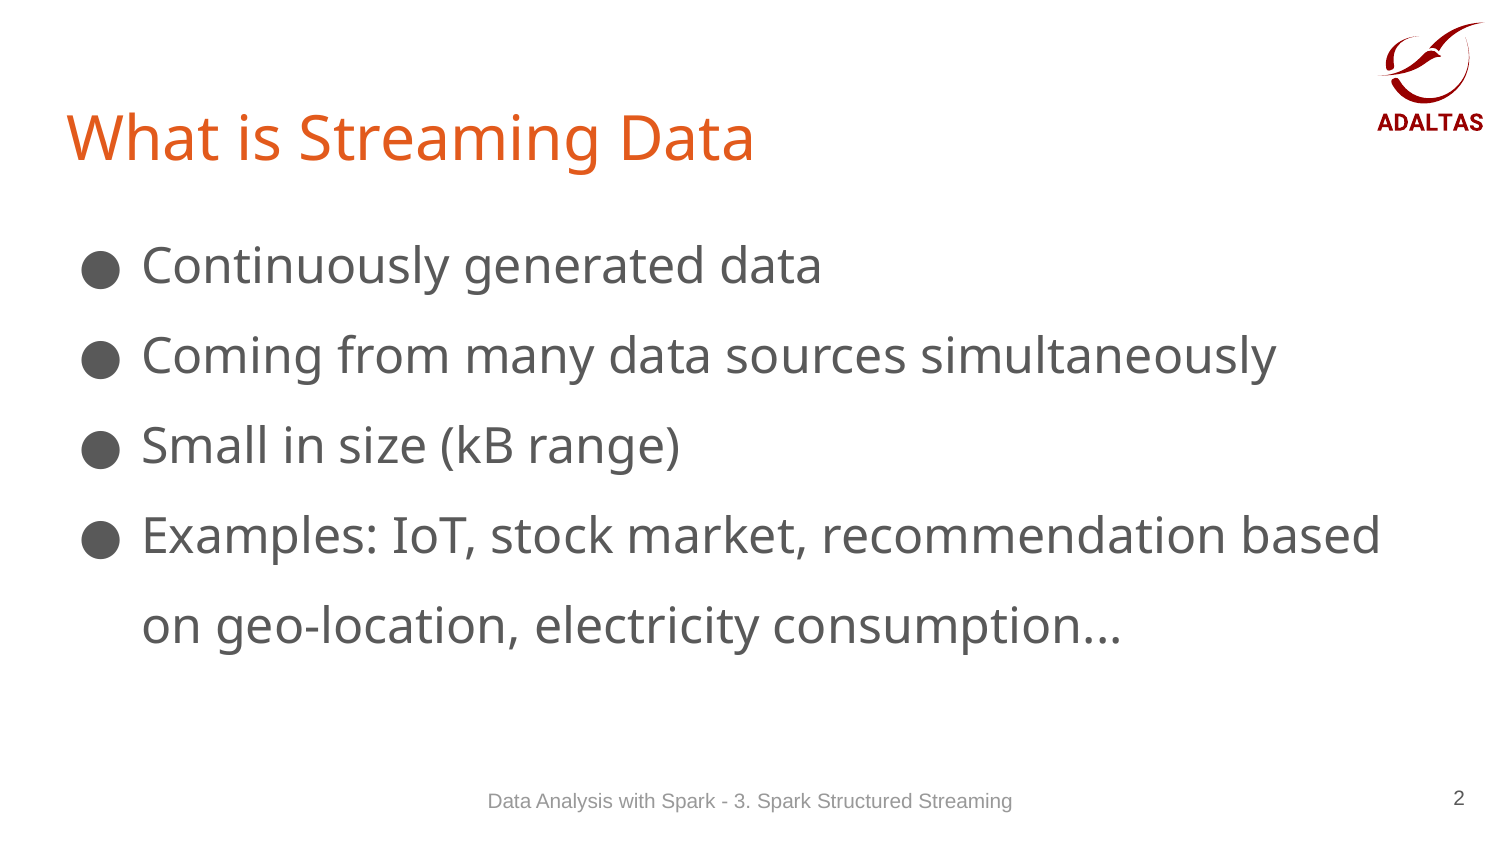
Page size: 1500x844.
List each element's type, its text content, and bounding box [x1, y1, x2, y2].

text_box Data Analysis with Spark - 3. Spark Structured Streaming [462, 773, 1038, 822]
list Continuously generated data Coming from many data sources simultaneously Small in size (kB range) Examples: IoT, stock market, recommendation based on geo-location, electricity consumption... [51, 189, 1449, 765]
title What is Streaming Data [51, 71, 1184, 166]
slide_number <number> [1389, 764, 1480, 830]
